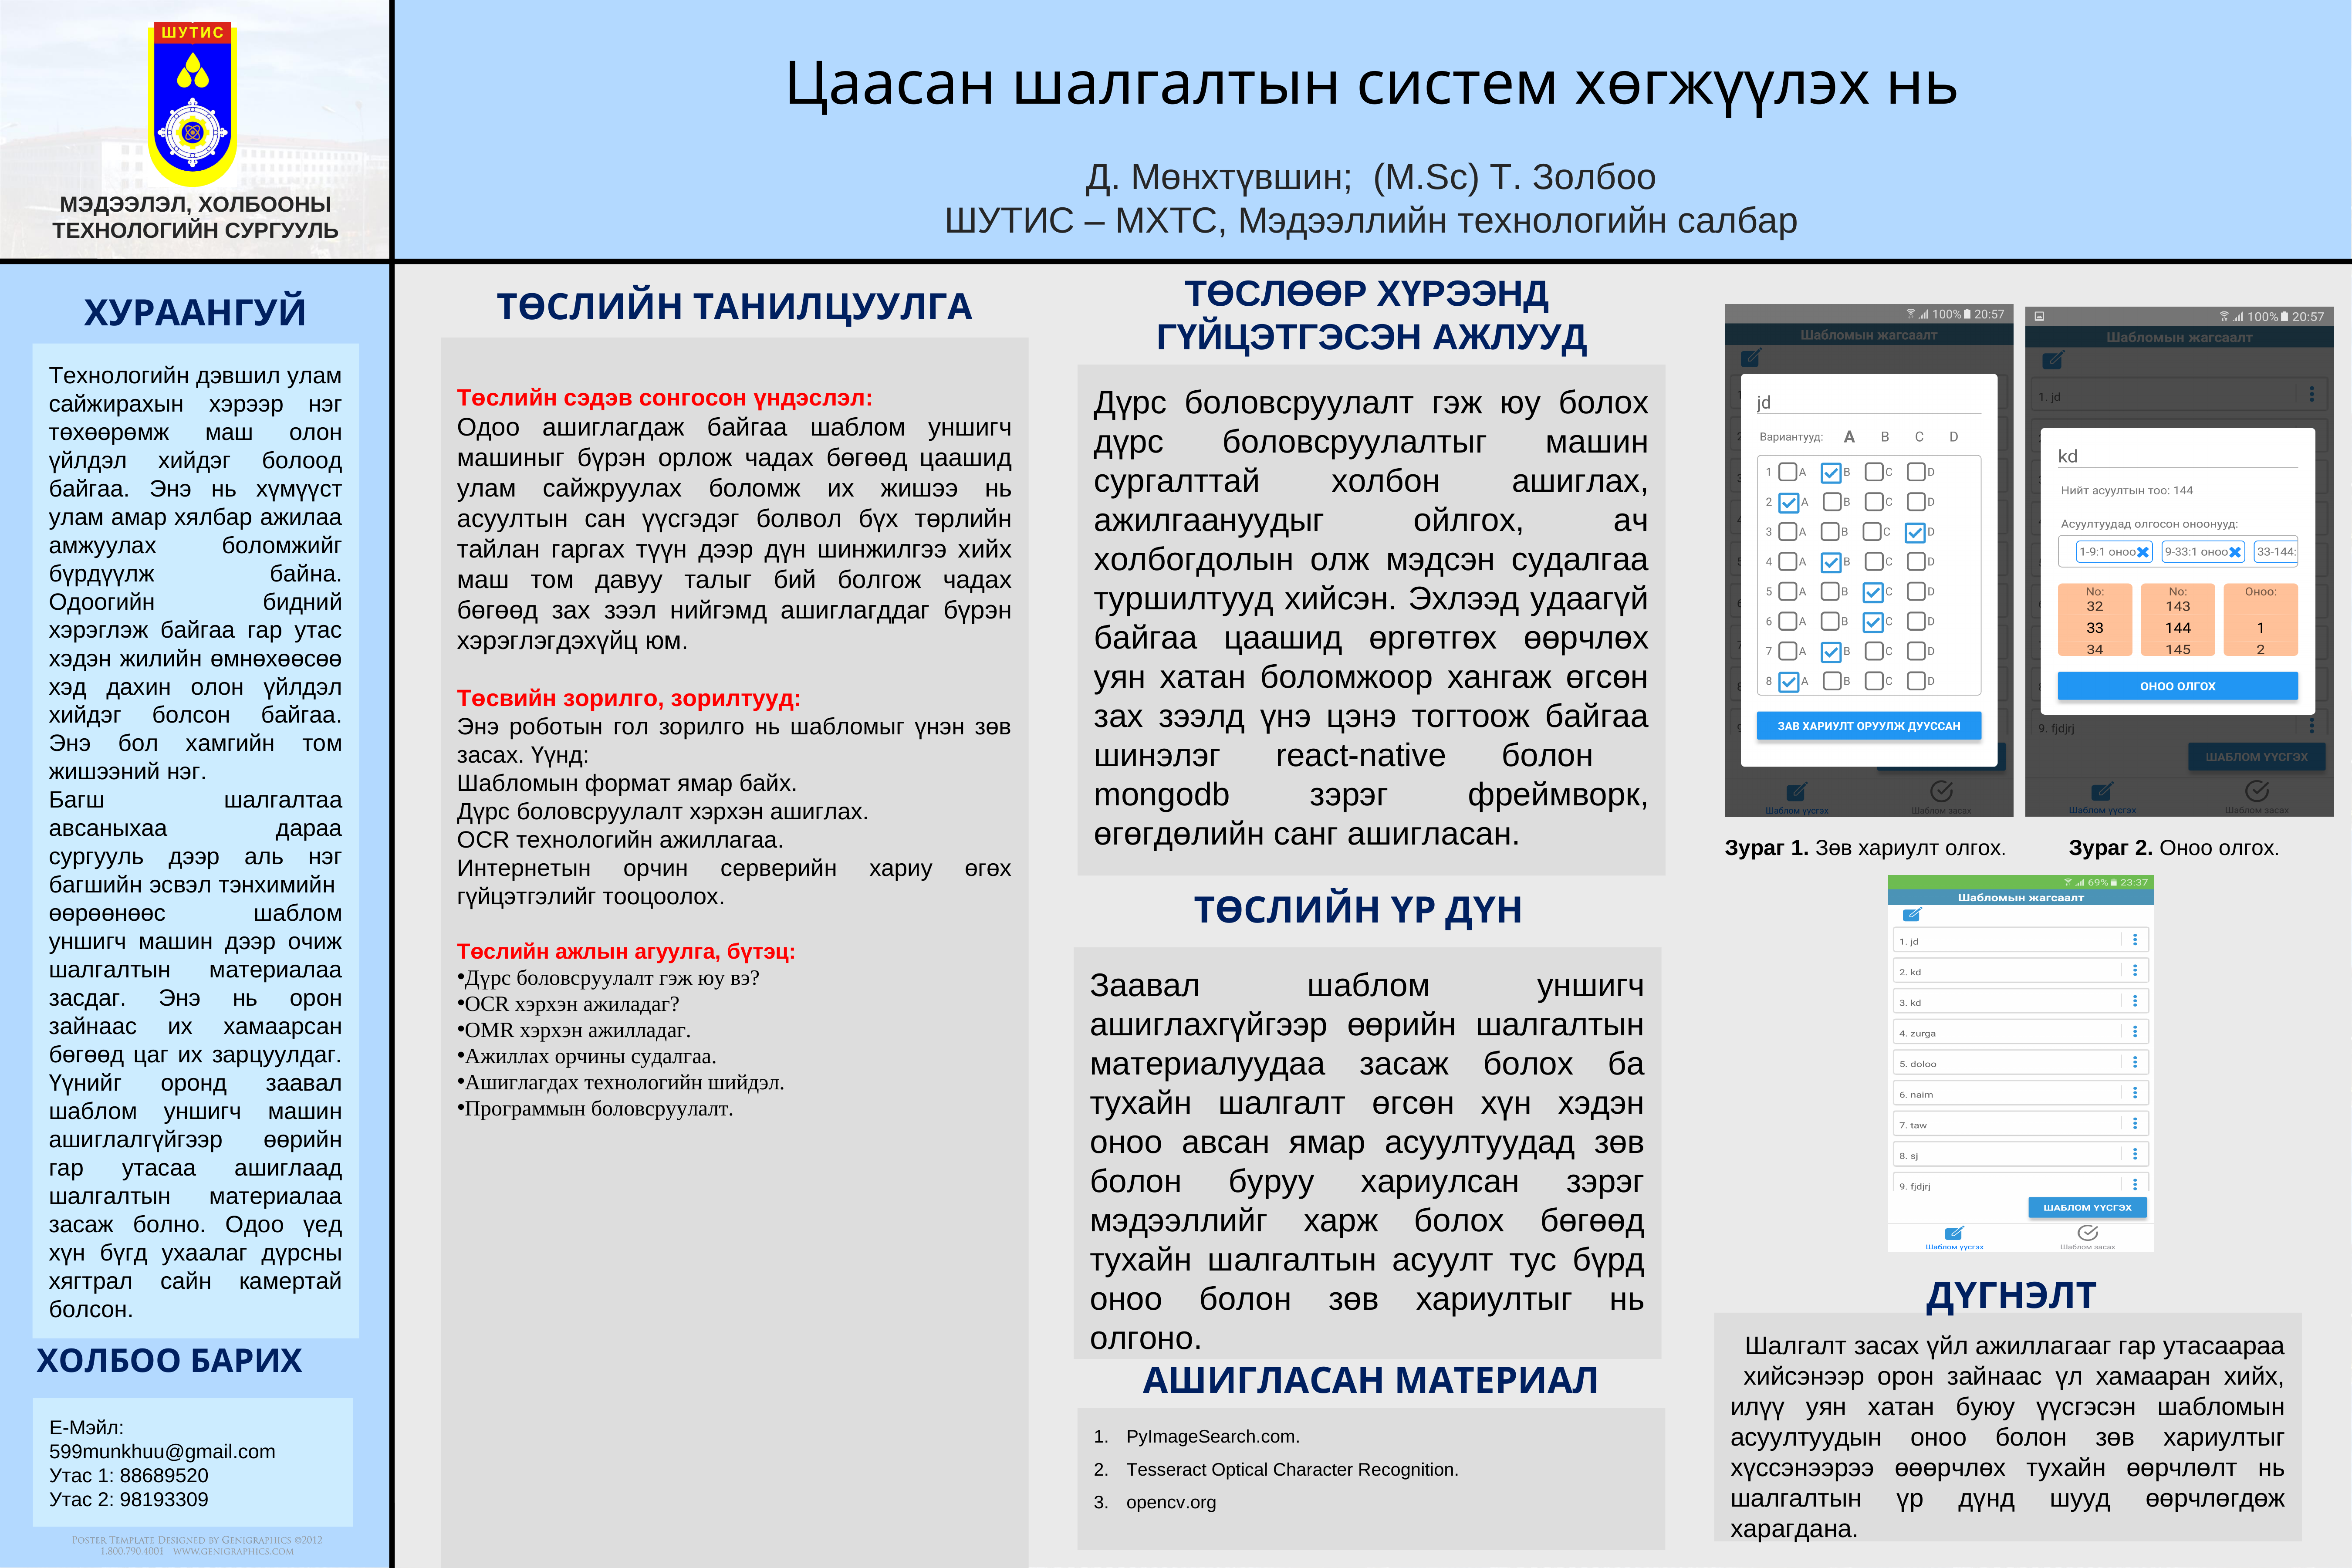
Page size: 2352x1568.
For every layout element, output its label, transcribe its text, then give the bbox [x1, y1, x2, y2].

picture [1029, 264, 2352, 1568]
text_box МЭДЭЭЛЭЛ, ХОЛБООНЫ ТЕХНОЛОГИЙН СУРГУУЛЬ [36, 186, 356, 272]
picture [1725, 304, 2014, 817]
text_box PyImageSearch.com. Tesseract Optical Character Recognition. opencv.org [1077, 1412, 1666, 1550]
text_box Шалгалт засах үйл ажиллагааг гар утасаараа хийсэнээр орон зайнаас үл хамааран хийх, илүү уян хатан буюу үүсгэсэн шабломын асуултуудын оноо болон зөв хариултыг хүссэнээрээ өөөрчлөх тухайн өөрчлөлт нь шалгалтын үр дүнд шууд өөрчлөгдөж харагдана. [1714, 1312, 2302, 1541]
text_box Дүрс боловсруулалт гэж юу болох дүрс боловсруулалтыг машин сургалттай холбон ашиглах, ажилгаануудыг ойлгох, ач холбогдолын олж мэдсэн судалгаа туршилтууд хийсэн. Эхлээд удаагүй байгаа цаашид өргөтгөх өөрчлөх уян хатан боломжоор хангаж өгсөн зах зээлд үнэ цэнэ тогтоож байгаа шинэлэг react-native болон mongodb зэрэг фреймворк, өгөгдөлийн санг ашигласан. [1078, 365, 1666, 876]
text_box Төслийн сэдэв сонгосон үндэслэл: Одоо ашиглагдаж байгаа шаблом уншигч машиныг бүрэн орлож чадах бөгөөд цаашид улам сайжруулах боломж их жишээ нь асуултын сан үүсгэдэг болвол бүх төрлийн тайлан гаргах түүн дээр дүн шинжилгээ хийх маш том давуу талыг бий болгож чадах бөгөөд зах зээл нийгэмд ашиглагддаг бүрэн хэрэглэгдэхүйц юм. Төсвийн зорилго, зорилтууд: Энэ роботын гол зорилго нь шабломыг үнэн зөв засах. Үүнд: Шабломын формат ямар байх. Дүрс боловсруулалт хэрхэн ашиглах. OCR технологийн ажиллагаа. Интернетын орчин серверийн хариу өгөх гүйцэтгэлийг тооцоолох. Төслийн ажлын агуулга, бүтэц: Дүрс боловсруулалт гэж юу вэ? OCR хэрхэн ажиладаг? OMR хэрхэн ажилладаг. Ажиллах орчины судалгаа. Ашиглагдах технологийн шийдэл. Программын боловсруулалт. [441, 338, 1029, 1568]
picture [1888, 875, 2154, 1252]
text_box Е-Мэйл: 599munkhuu@gmail.com Утас 1: 88689520 Утас 2: 98193309 [33, 1398, 353, 1527]
text_box ТӨСЛӨӨР ХҮРЭЭНД ГҮЙЦЭТГЭСЭН АЖЛУУД [1078, 272, 1666, 355]
picture [71, 1535, 322, 1557]
text_box ТӨСЛИЙН ТАНИЛЦУУЛГА [441, 272, 1029, 338]
text_box ТӨСЛӨӨР ХҮРЭЭНД ГҮЙЦЭТГЭСЭН АЖЛУУД [1570, 329, 1578, 345]
text_box ДҮГНЭЛТ [1718, 1261, 2306, 1327]
text_box АШИГЛАСАН МАТЕРИАЛ [1077, 1346, 1666, 1412]
text_box Зураг 2. Оноо олгох. [2046, 830, 2302, 863]
text_box ХУРААНГУЙ [0, 278, 392, 344]
text_box Технологийн дэвшил улам сайжирахын хэрээр нэг төхөөрөмж маш олон үйлдэл хийдэг болоод байгаа. Энэ нь хүмүүст улам амар хялбар ажилаа амжуулах боломжийг бүрдүүлж байна. Одоогийн бидний хэрэглэж байгаа гар утас хэдэн жилийн өмнөхөөсөө хэд дахин олон үйлдэл хийдэг болсон байгаа. Энэ бол хамгийн том жишээний нэг. Багш шалгалтаа авсаныхаа дараа сургууль дээр аль нэг багшийн эсвэл тэнхимийн өөрөөнөөс шаблом уншигч машин дээр очиж шалгалтын материалаа засдаг. Энэ нь орон зайнаас их хамаарсан бөгөөд цаг их зарцуулдаг. Үүнийг оронд заавал шаблом уншигч машин ашиглалгүйгээр өөрийн гар утасаа ашиглаад шалгалтын материалаа засаж болно. Одоо үед хүн бүгд ухаалаг дүрсны хягтрал сайн камертай болсон. [32, 344, 359, 1326]
text_box Заавал шаблом уншигч ашиглахгүйгээр өөрийн шалгалтын материалуудаа засаж болох ба тухайн шалгалт өгсөн хүн хэдэн оноо авсан ямар асуултуудад зөв болон буруу хариулсан зэрэг мэдээллийг харж болох бөгөөд тухайн шалгалтын асуулт тус бүрд оноо болон зөв хариултыг нь олгоно. [1074, 947, 1662, 1359]
text_box ТӨСЛИЙН ҮР ДҮН [1065, 875, 1653, 941]
text_box Цаасан шалгалтын систем хөгжүүлэх нь [392, 31, 2352, 129]
picture [2025, 307, 2334, 817]
text_box ХОЛБОО БАРИХ [0, 1326, 366, 1392]
text_box Д. Мөнхтүвшин; (M.Sc) Т. Золбоо ШУТИС – МХТС, Мэдээллийн технологийн салбар [392, 132, 2352, 261]
picture [0, 0, 389, 258]
text_box Зураг 1. Зөв хариулт олгох. [1714, 830, 2017, 863]
